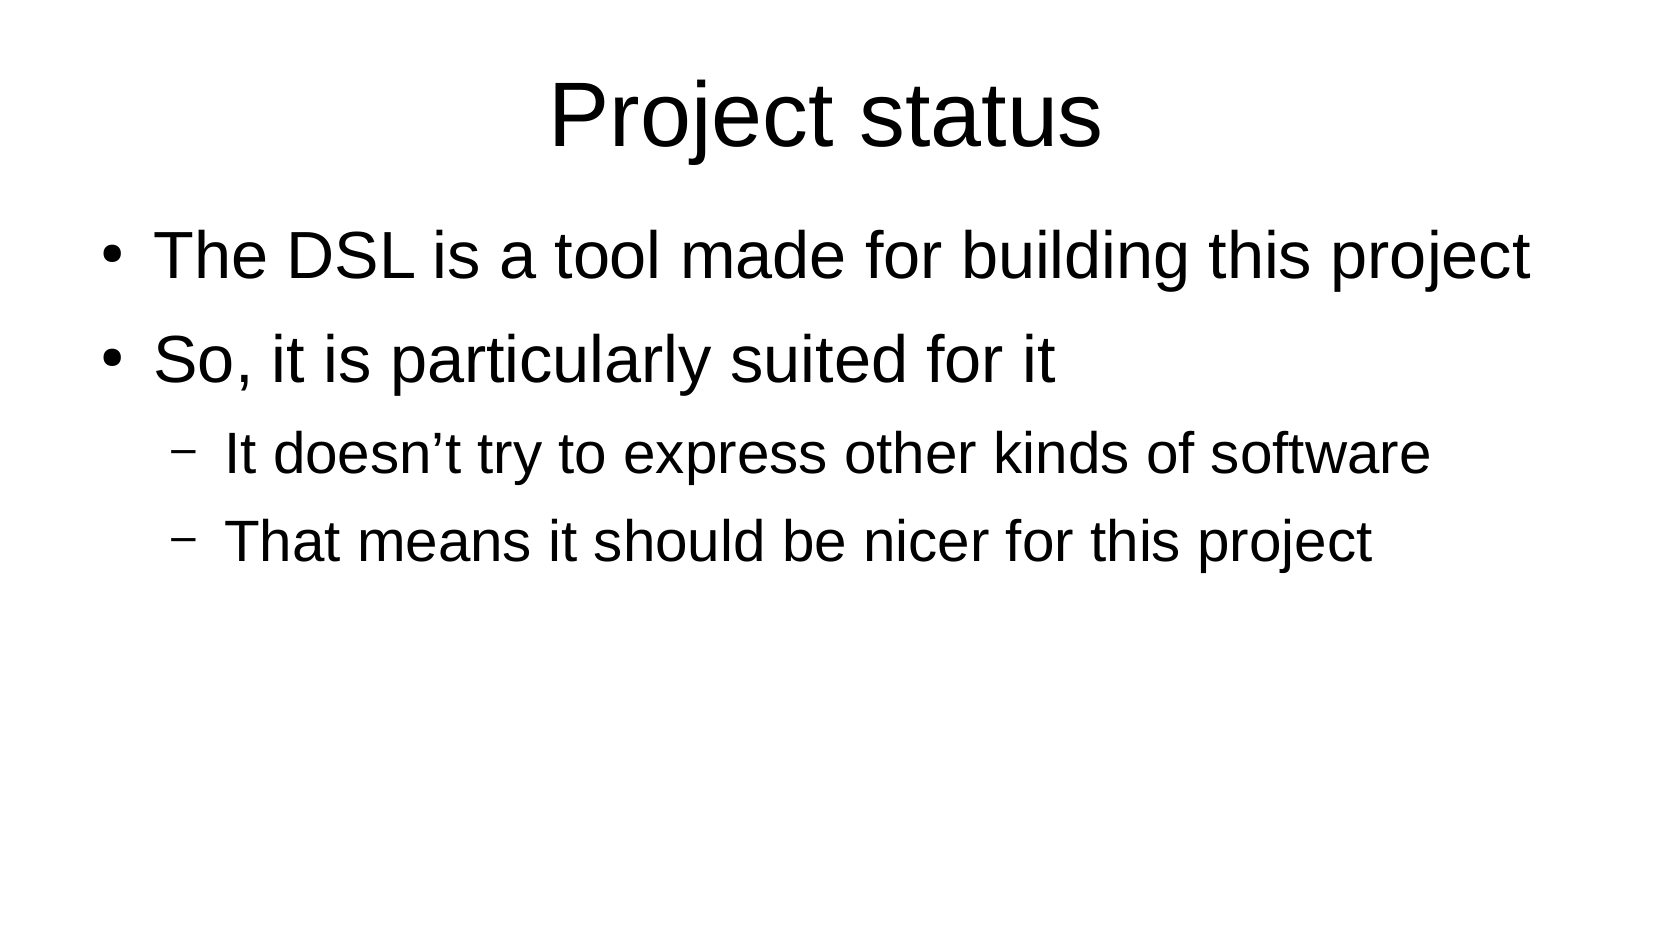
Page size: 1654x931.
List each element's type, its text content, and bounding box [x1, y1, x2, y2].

list The DSL is a tool made for building this project So, it is particularly suited for it It doesn’t try to express other kinds of software That means it should be nicer for this project [82, 217, 1571, 758]
title Project status [82, 37, 1571, 193]
